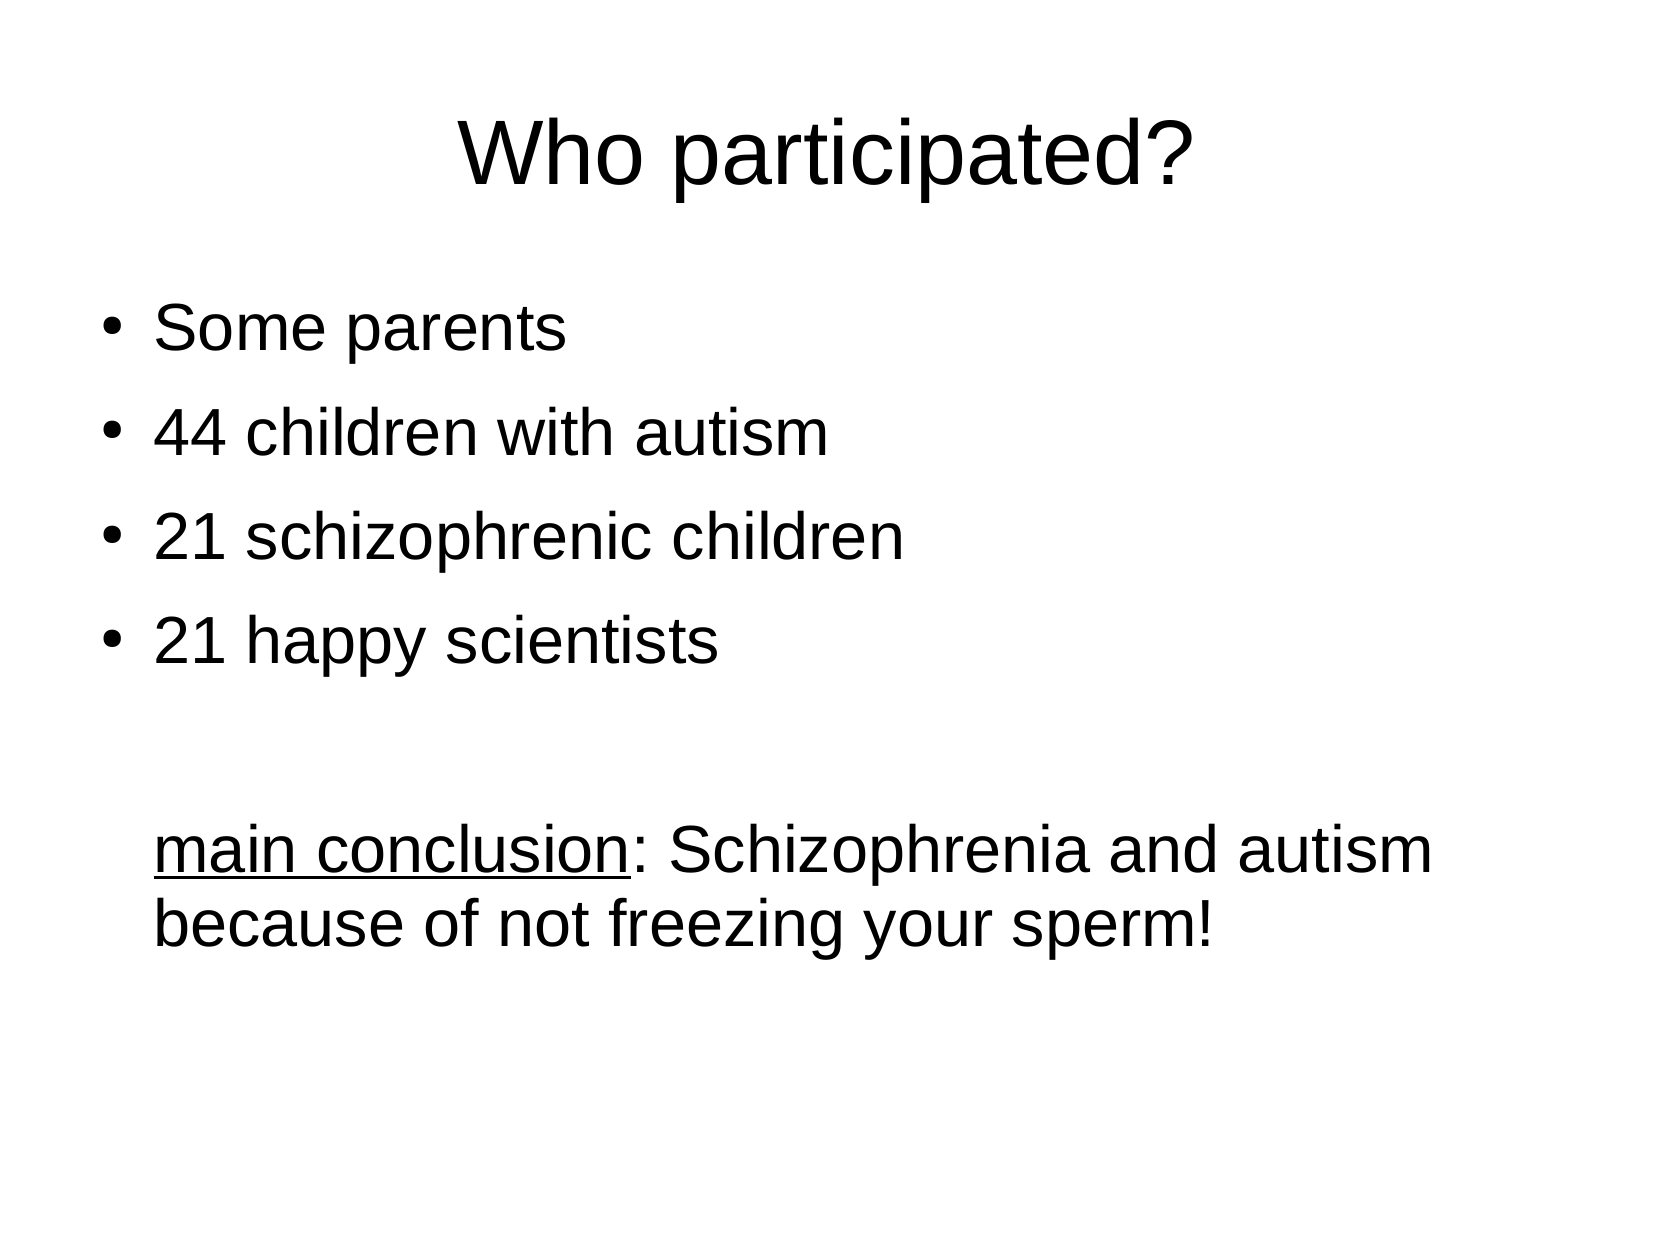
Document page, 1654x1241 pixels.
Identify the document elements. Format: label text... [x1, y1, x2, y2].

title Who participated? [82, 49, 1571, 257]
list Some parents 44 children with autism 21 schizophrenic children 21 happy scientists main conclusion: Schizophrenia and autism because of not freezing your sperm! [82, 290, 1538, 1010]
